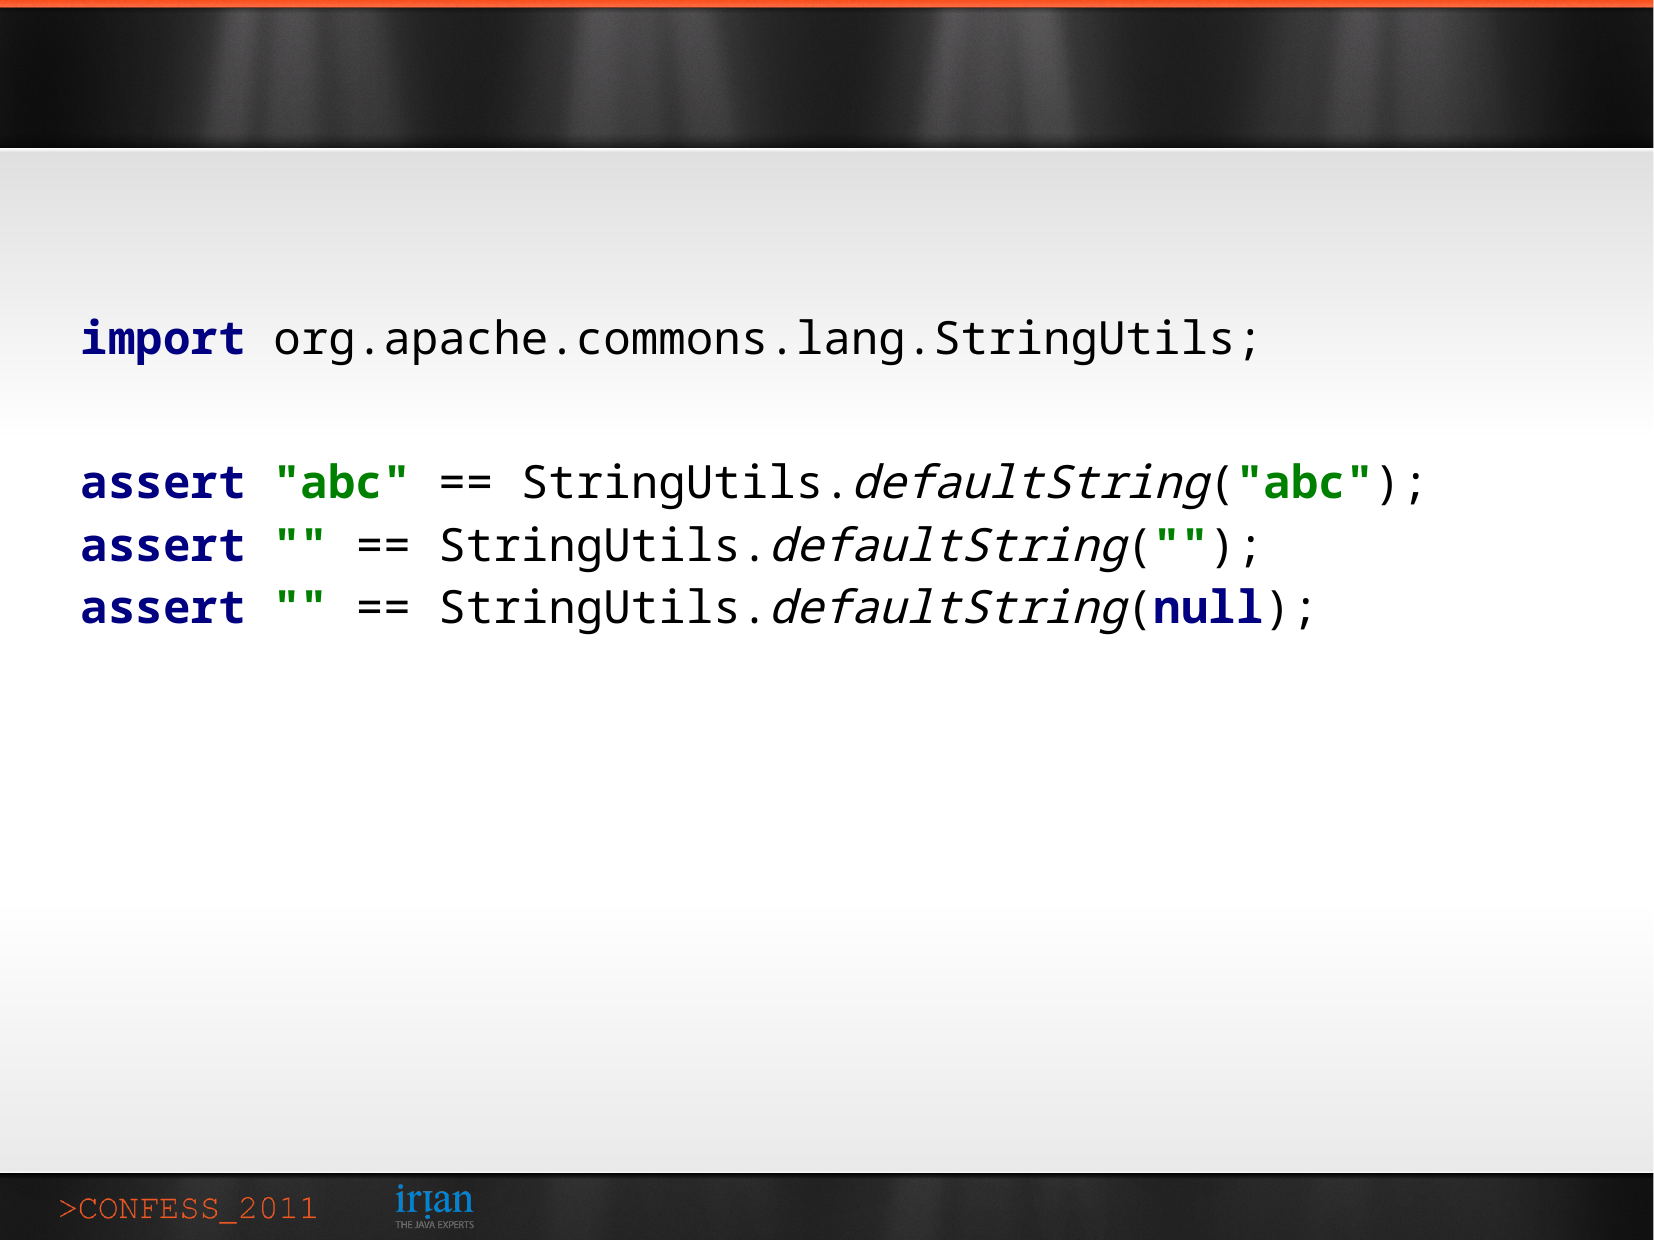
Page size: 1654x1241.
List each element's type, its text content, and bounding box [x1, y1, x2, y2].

subtitle import org.apache.commons.lang.StringUtils; assert "abc" == StringUtils.defaultString("abc"); assert "" == StringUtils.defaultString(""); assert "" == StringUtils.defaultString(null); [80, 305, 1570, 1125]
picture [0, 0, 1654, 1240]
